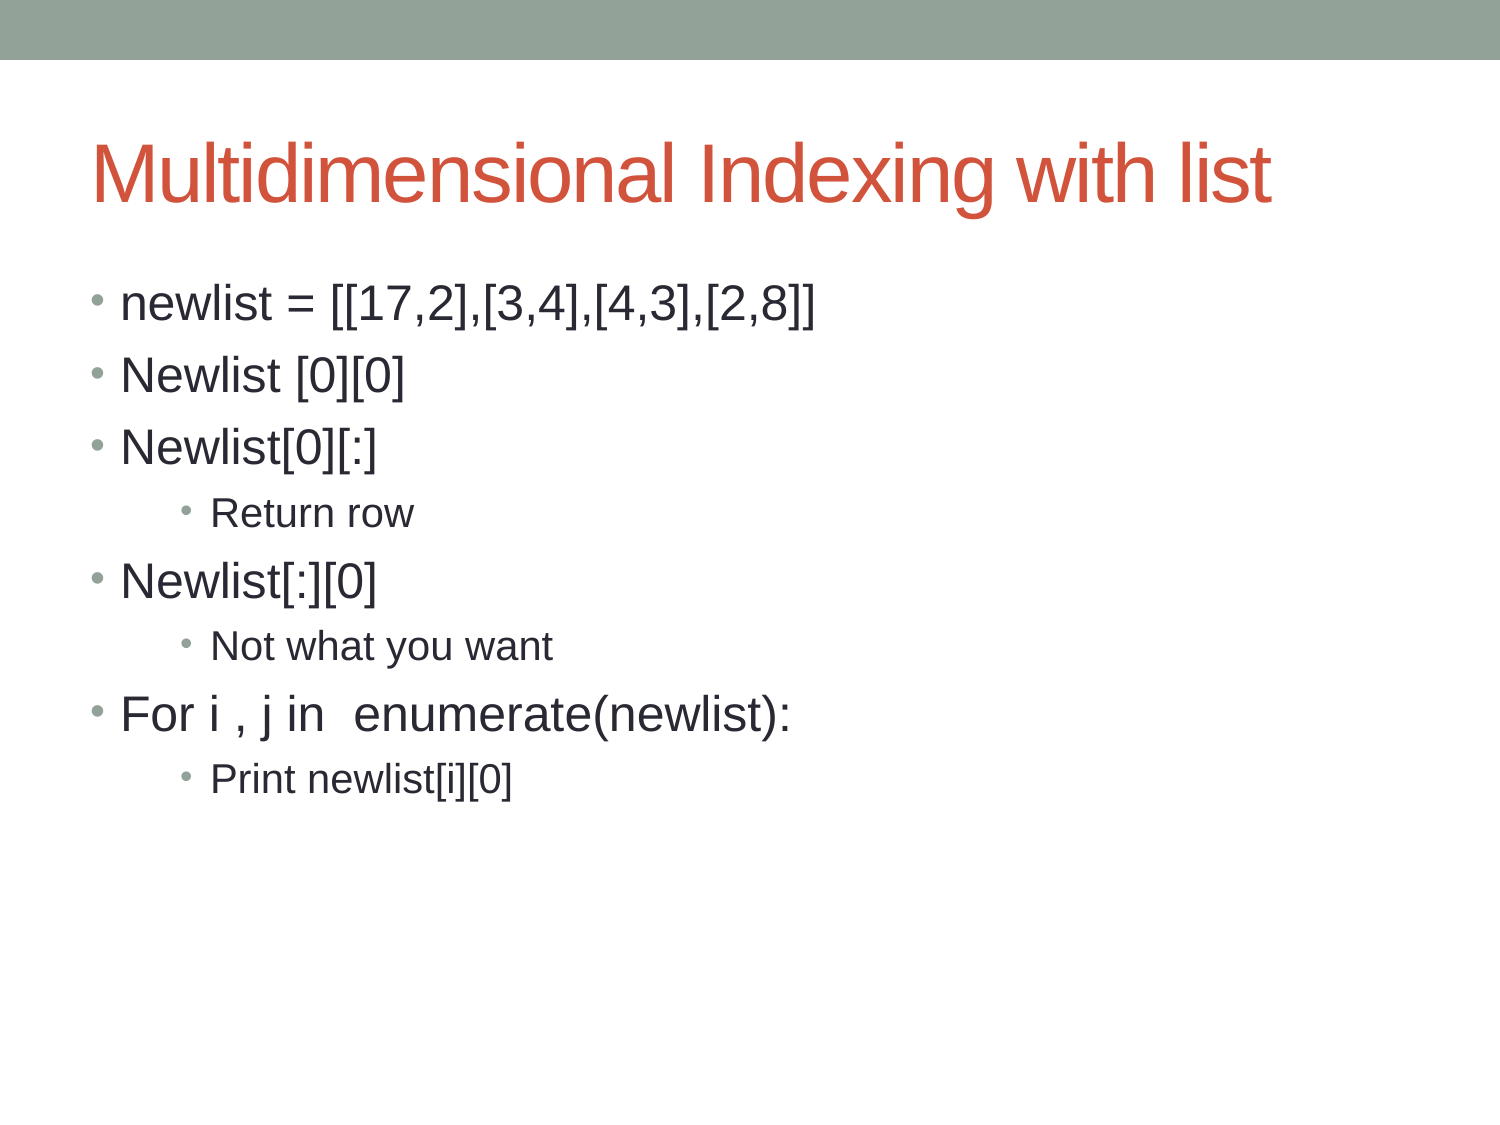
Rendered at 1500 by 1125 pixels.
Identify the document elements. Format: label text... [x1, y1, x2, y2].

list newlist = [[17,2],[3,4],[4,3],[2,8]] Newlist [0][0] Newlist[0][:] Return row Newlist[:][0] Not what you want For i , j in enumerate(newlist): Print newlist[i][0] [75, 262, 1426, 1063]
title Multidimensional Indexing with list [75, 87, 1426, 251]
